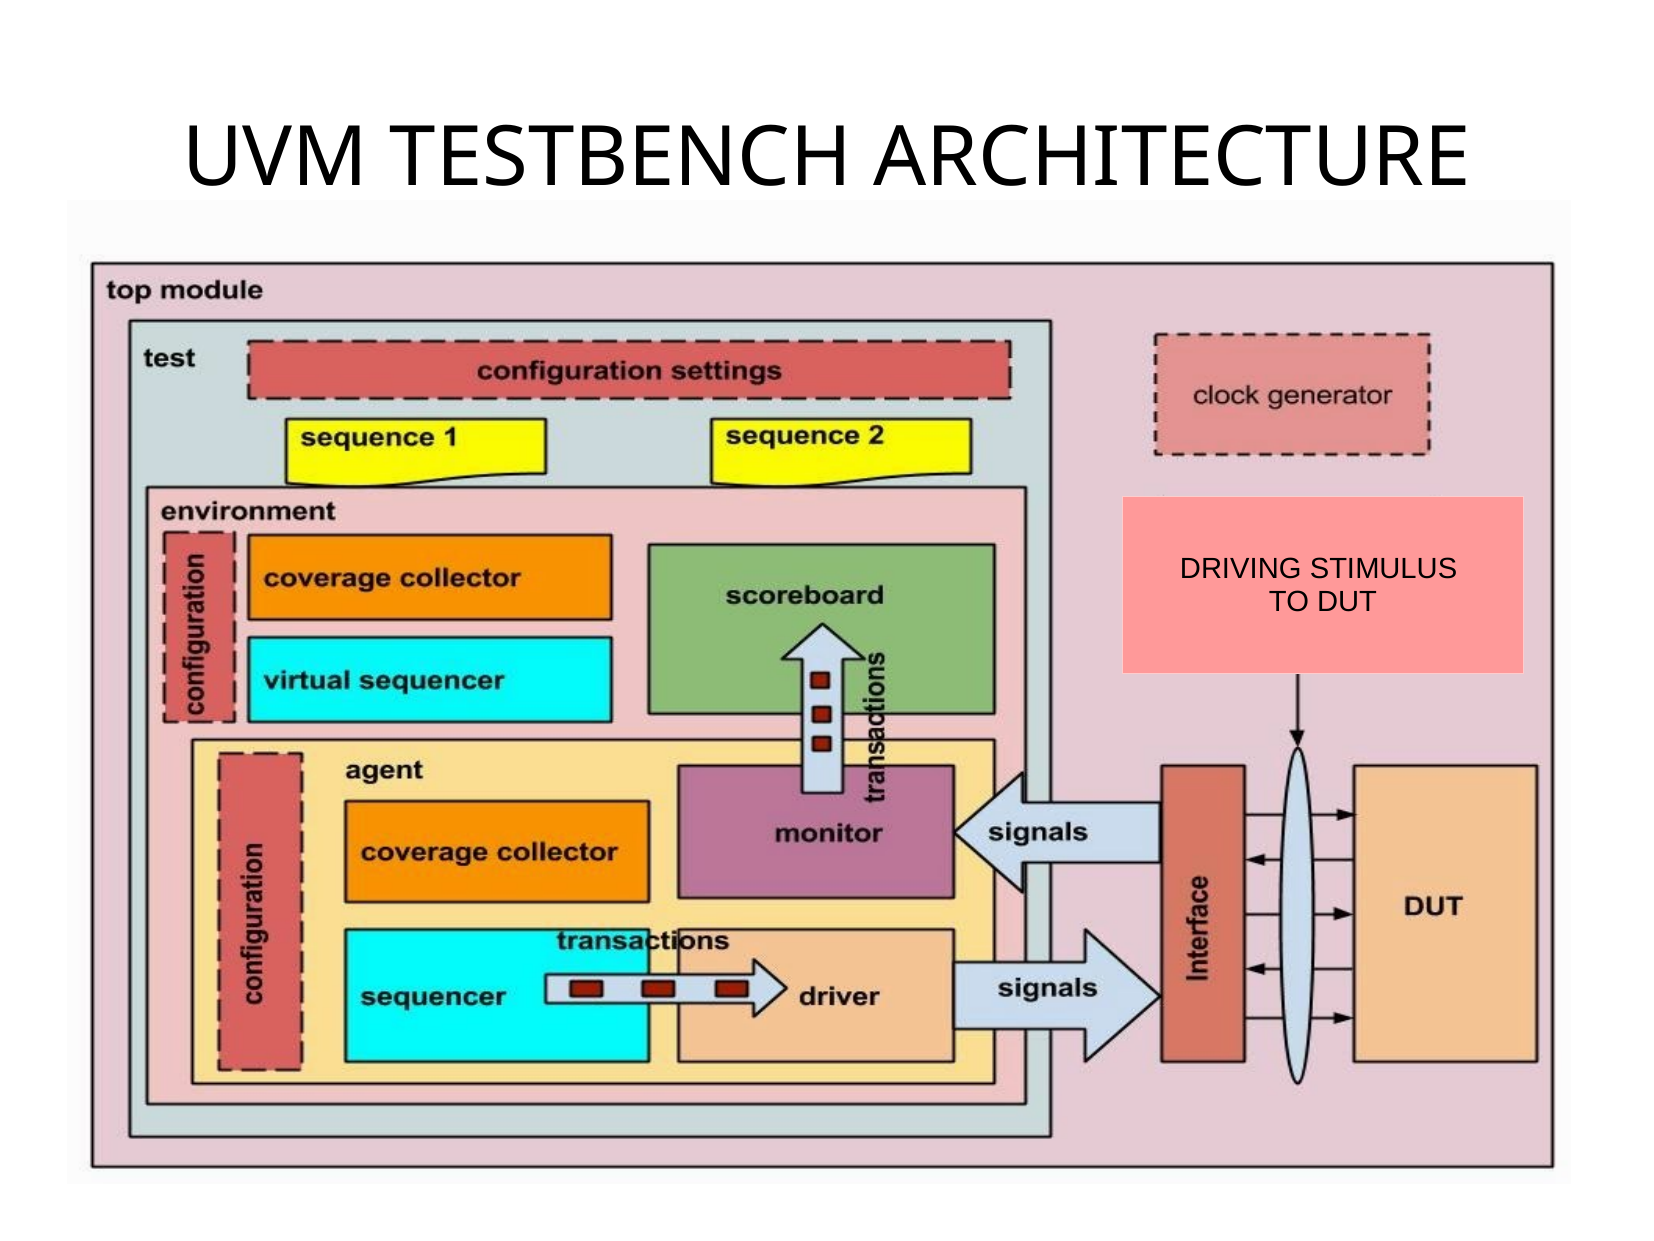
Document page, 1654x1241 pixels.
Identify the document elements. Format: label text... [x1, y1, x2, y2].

picture [67, 200, 1571, 1184]
title UVM TESTBENCH ARCHITECTURE [82, 49, 1571, 200]
text_box DRIVING STIMULUS TO DUT [1122, 496, 1524, 674]
